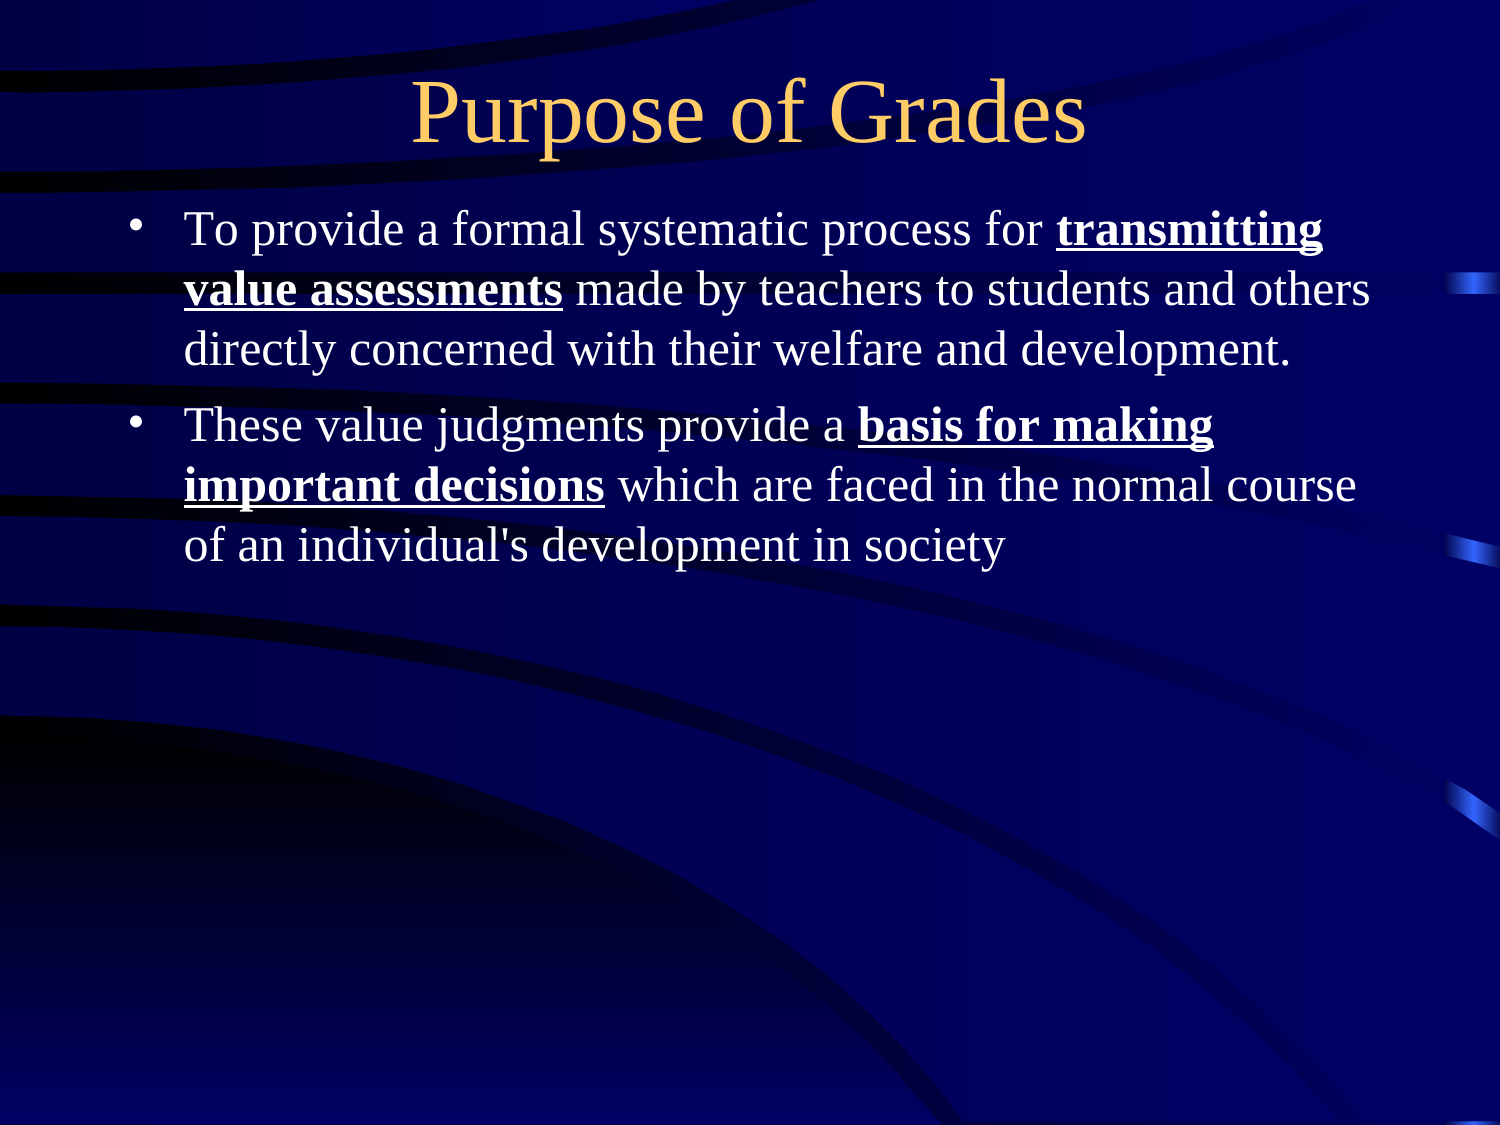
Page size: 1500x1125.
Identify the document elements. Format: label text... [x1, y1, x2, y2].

list To provide a formal systematic process for transmitting value assessments made by teachers to students and others directly concerned with their welfare and development. These value judgments provide a basis for making important decisions which are faced in the normal course of an individual's development in society [112, 187, 1388, 1000]
title Purpose of Grades [112, 0, 1388, 187]
